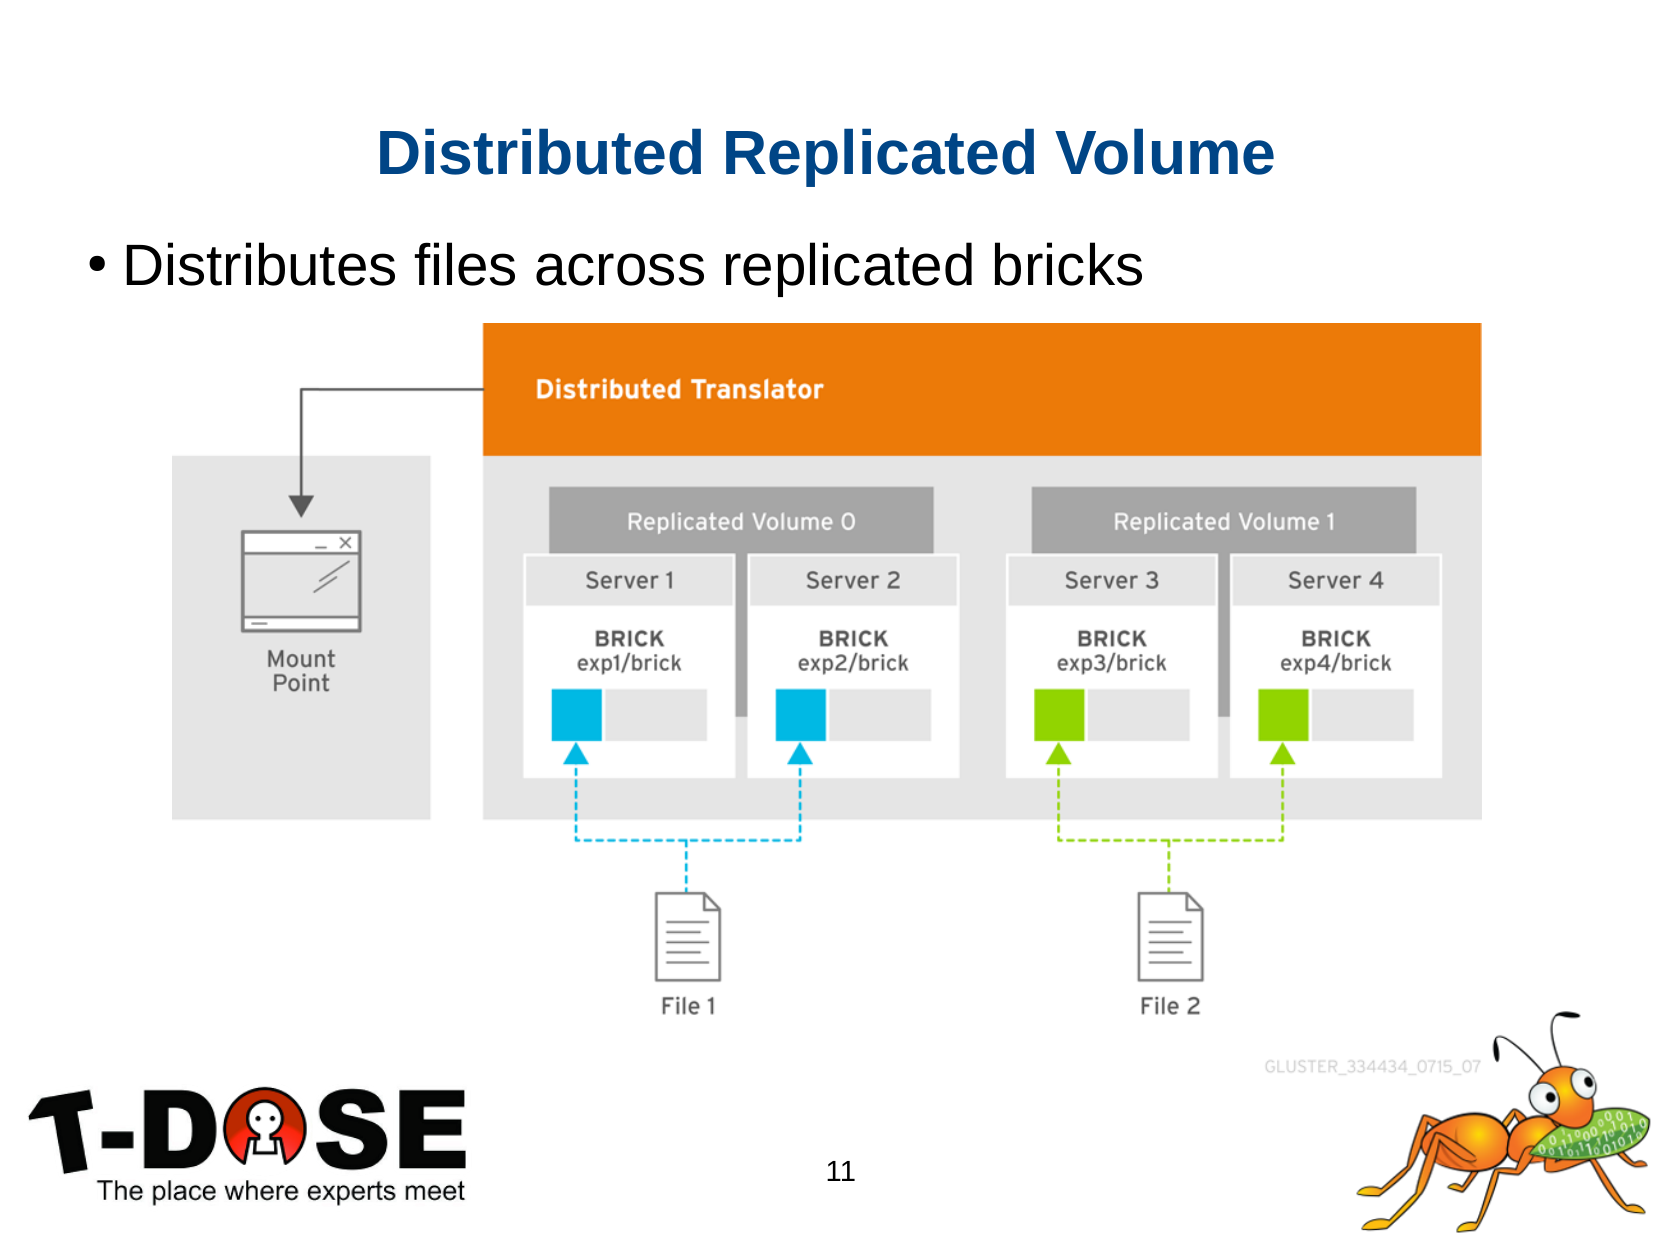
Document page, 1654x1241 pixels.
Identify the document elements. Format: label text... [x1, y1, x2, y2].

title Distributed Replicated Volume [82, 49, 1571, 257]
picture [172, 323, 1482, 1084]
list Distributes files across replicated bricks [86, 232, 1576, 1111]
picture [1353, 1009, 1654, 1235]
picture [23, 1067, 481, 1214]
